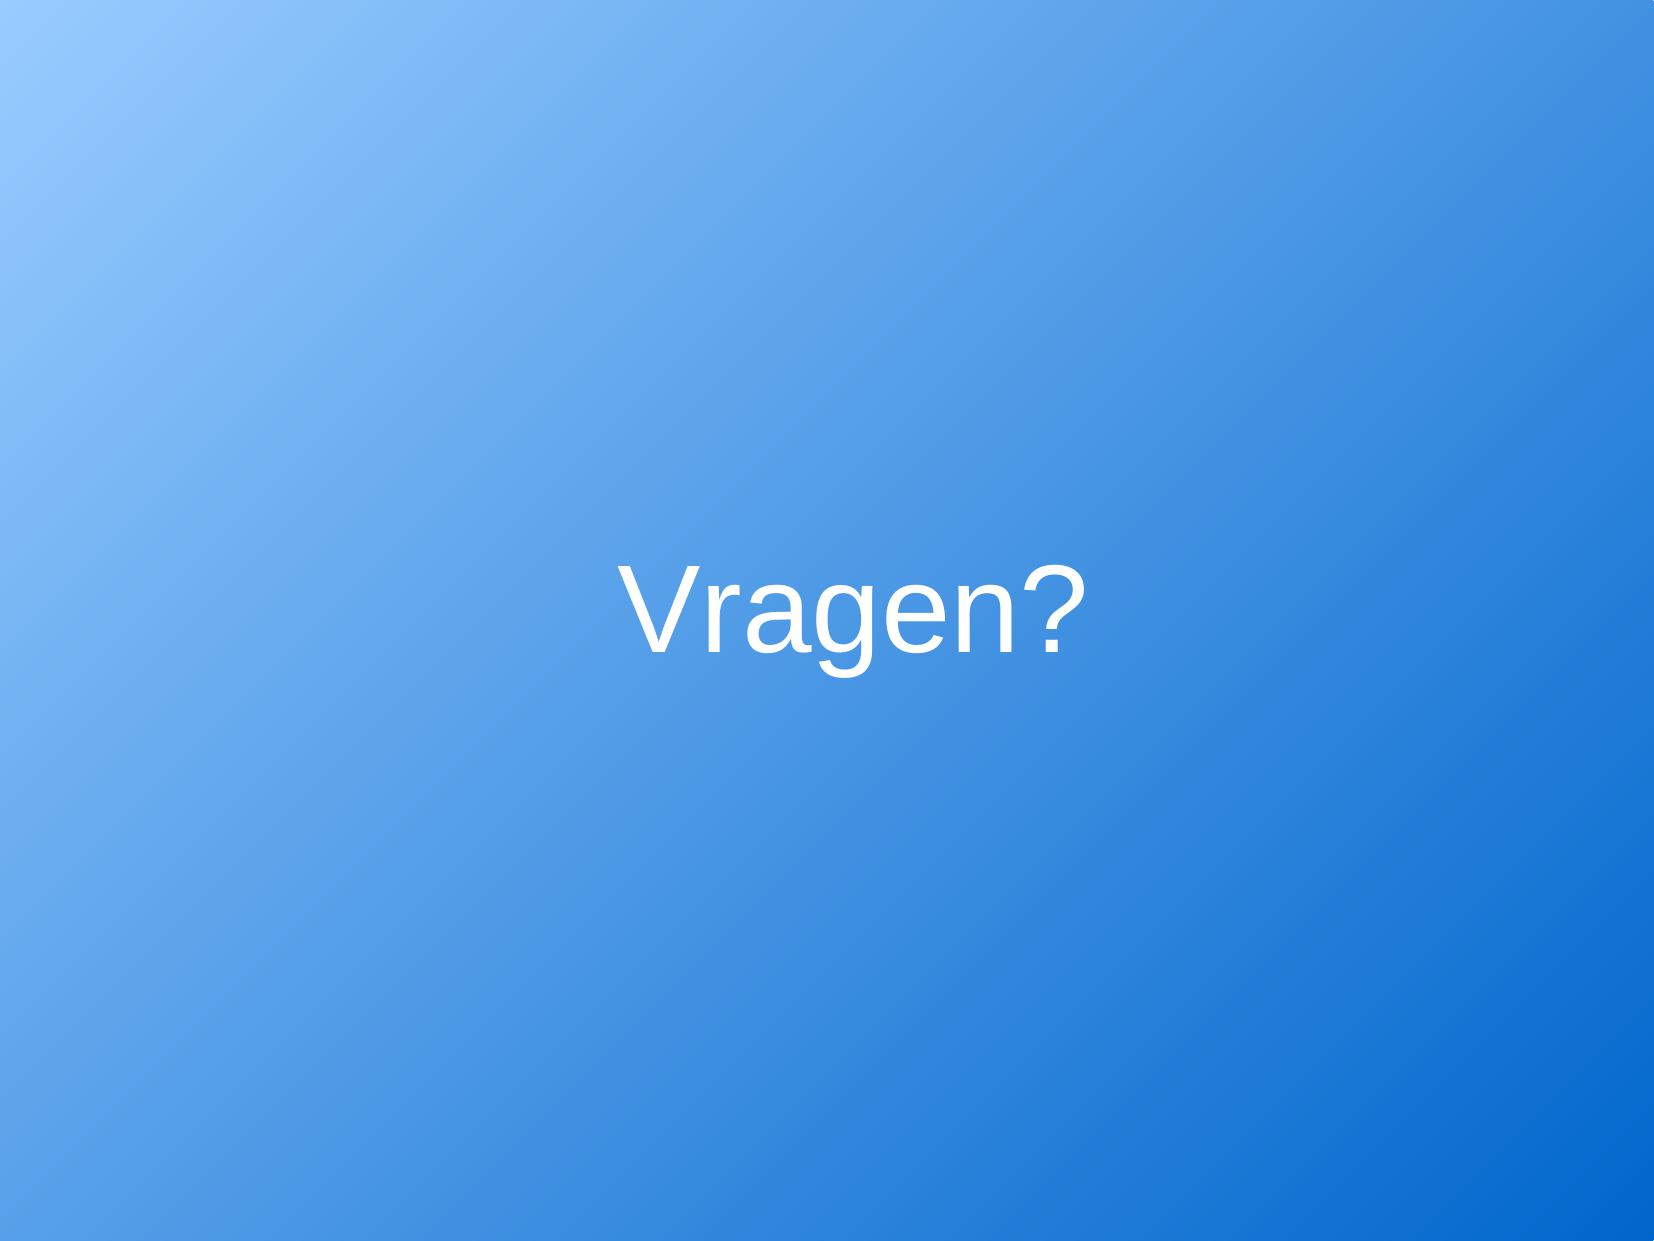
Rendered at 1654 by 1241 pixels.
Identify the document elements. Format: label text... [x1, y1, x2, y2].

title Vragen? [91, 497, 1580, 721]
